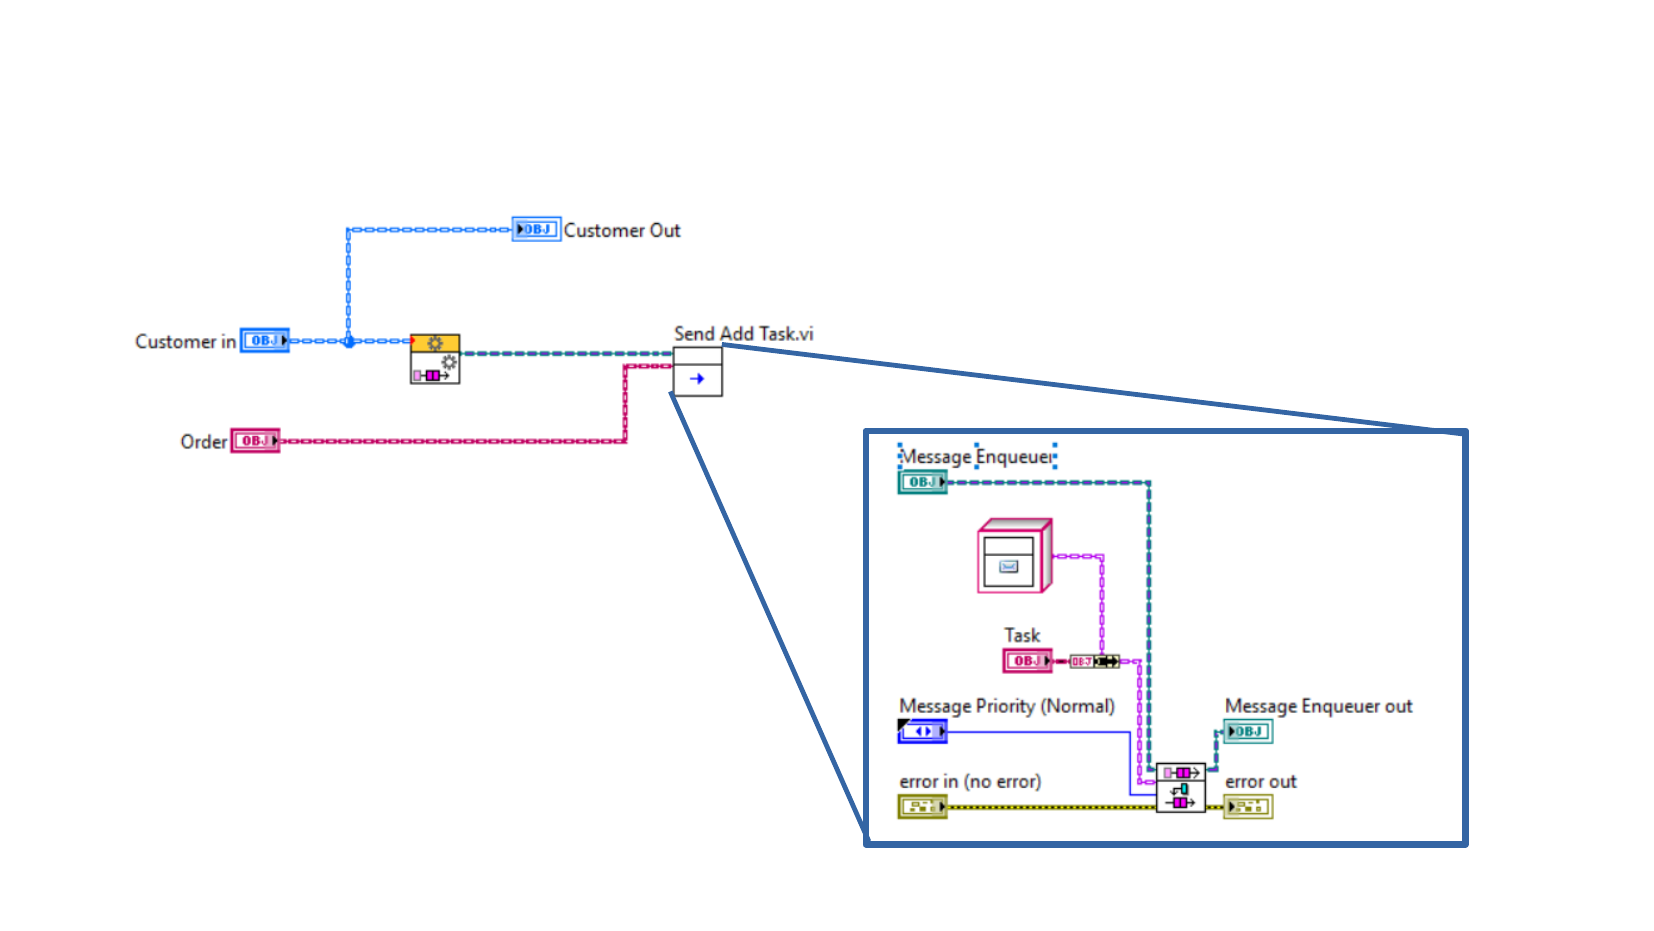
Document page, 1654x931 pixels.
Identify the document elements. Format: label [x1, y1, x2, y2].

picture [92, 74, 869, 589]
picture [868, 433, 1463, 842]
